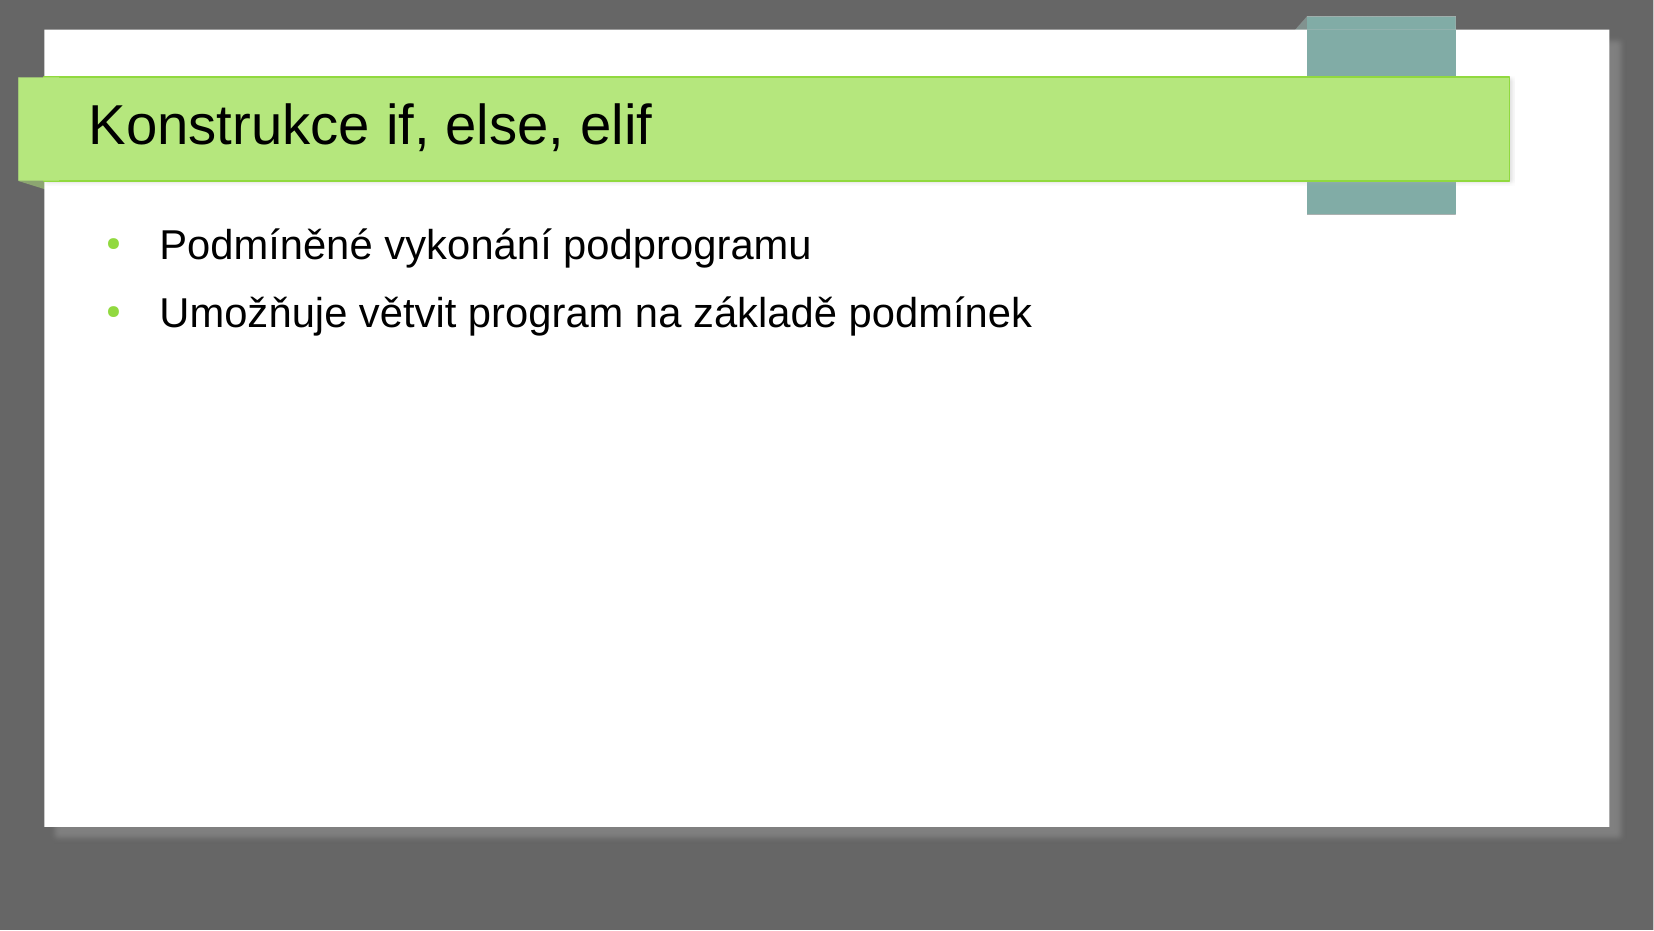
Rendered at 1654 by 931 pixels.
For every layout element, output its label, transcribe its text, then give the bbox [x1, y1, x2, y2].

title Konstrukce if, else, elif [88, 73, 1506, 178]
list Podmíněné vykonání podprogramu Umožňuje větvit program na základě podmínek [88, 221, 1565, 813]
